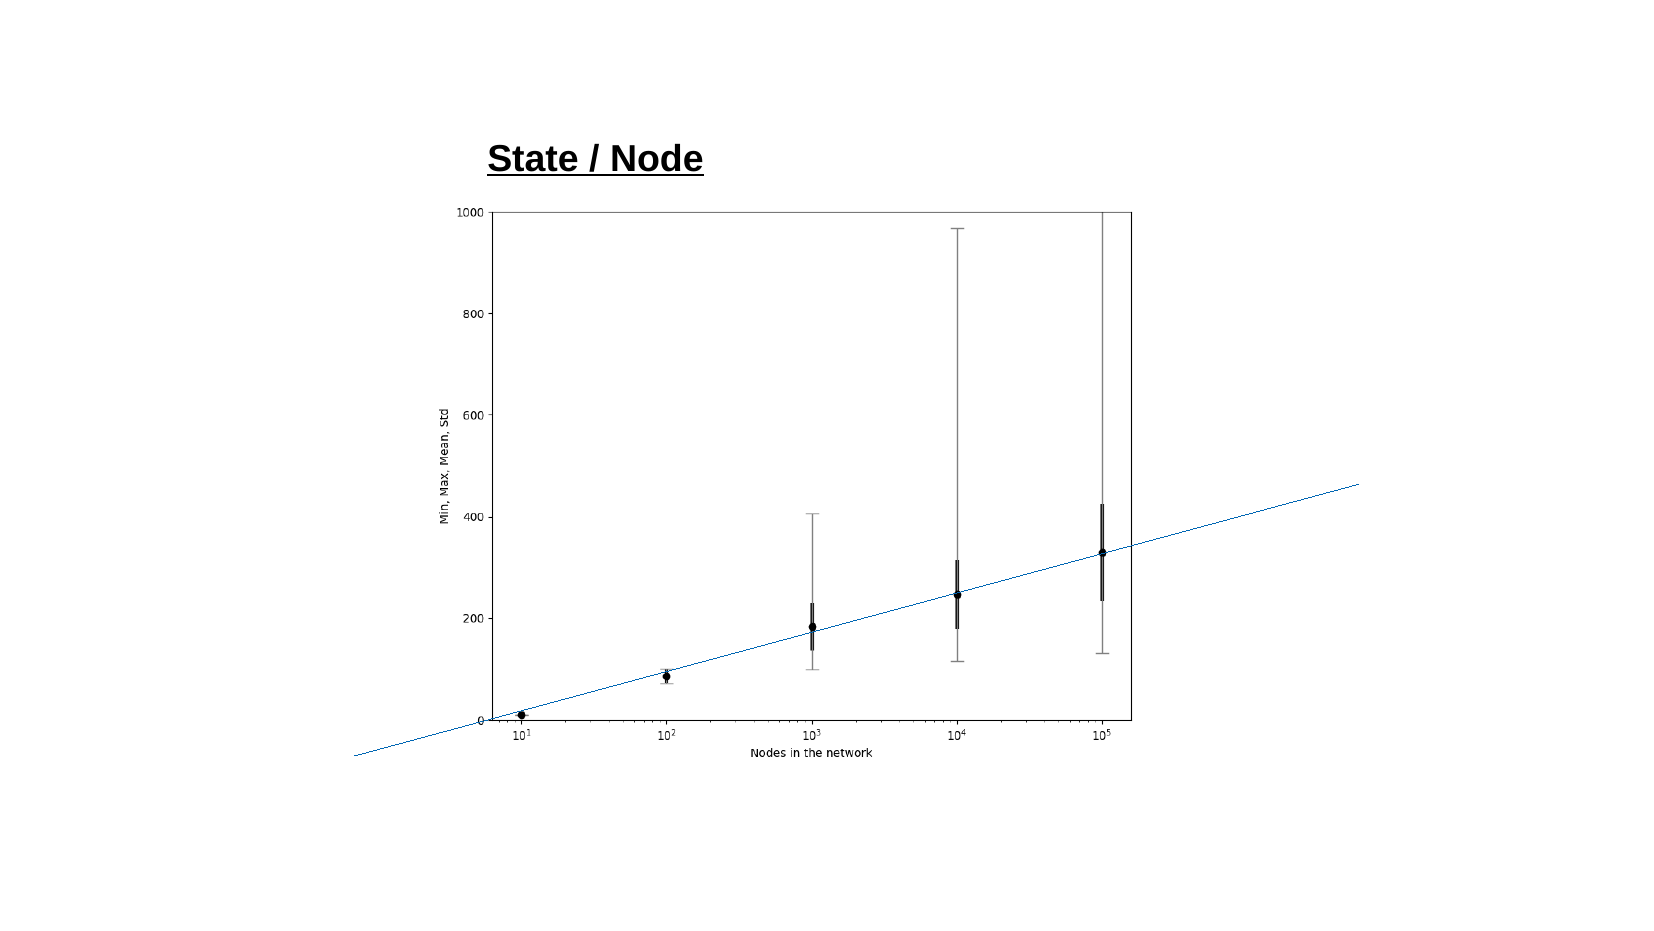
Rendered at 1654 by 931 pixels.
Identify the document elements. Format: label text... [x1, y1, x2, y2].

text_box State / Node [472, 129, 898, 229]
picture [389, 188, 1213, 792]
